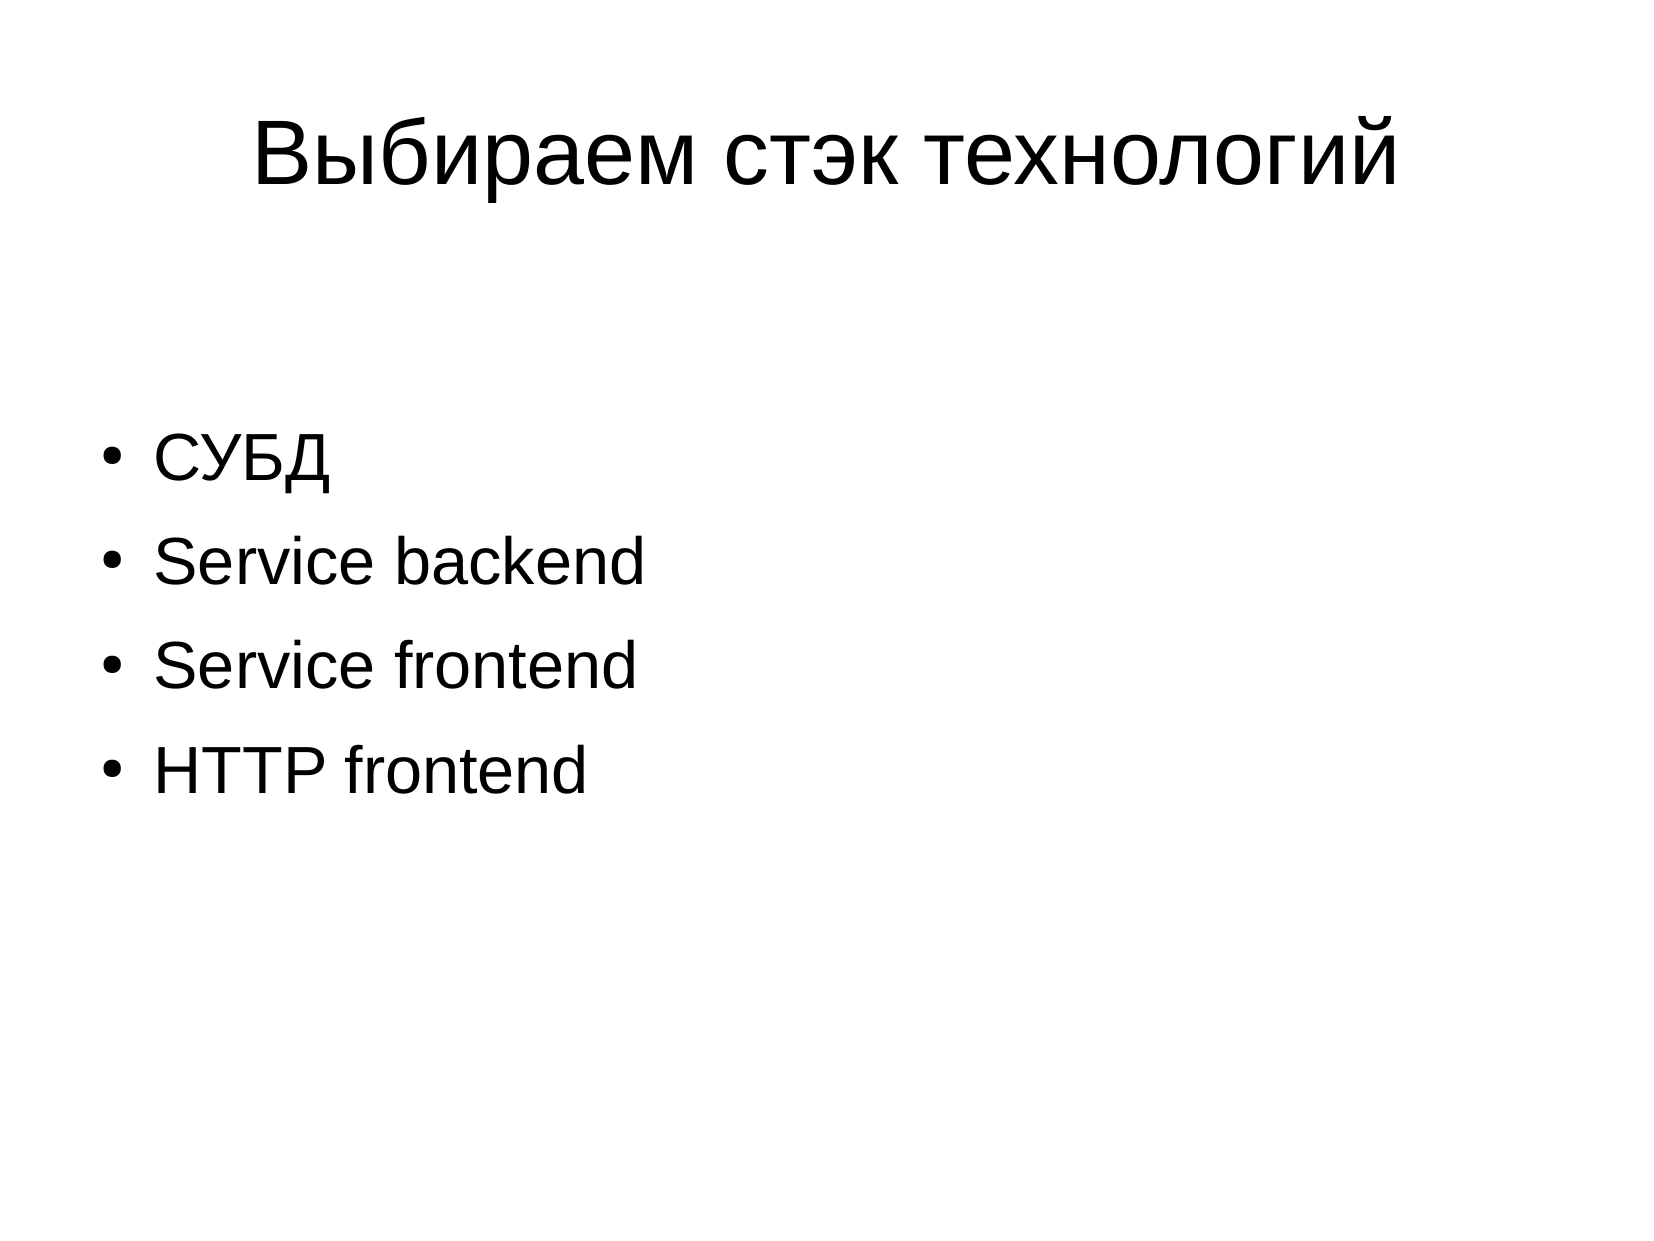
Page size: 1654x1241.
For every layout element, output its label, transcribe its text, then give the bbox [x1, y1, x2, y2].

title Выбираем стэк технологий [82, 49, 1571, 257]
list СУБД Service backend Service frontend HTTP frontend [82, 420, 1571, 1171]
